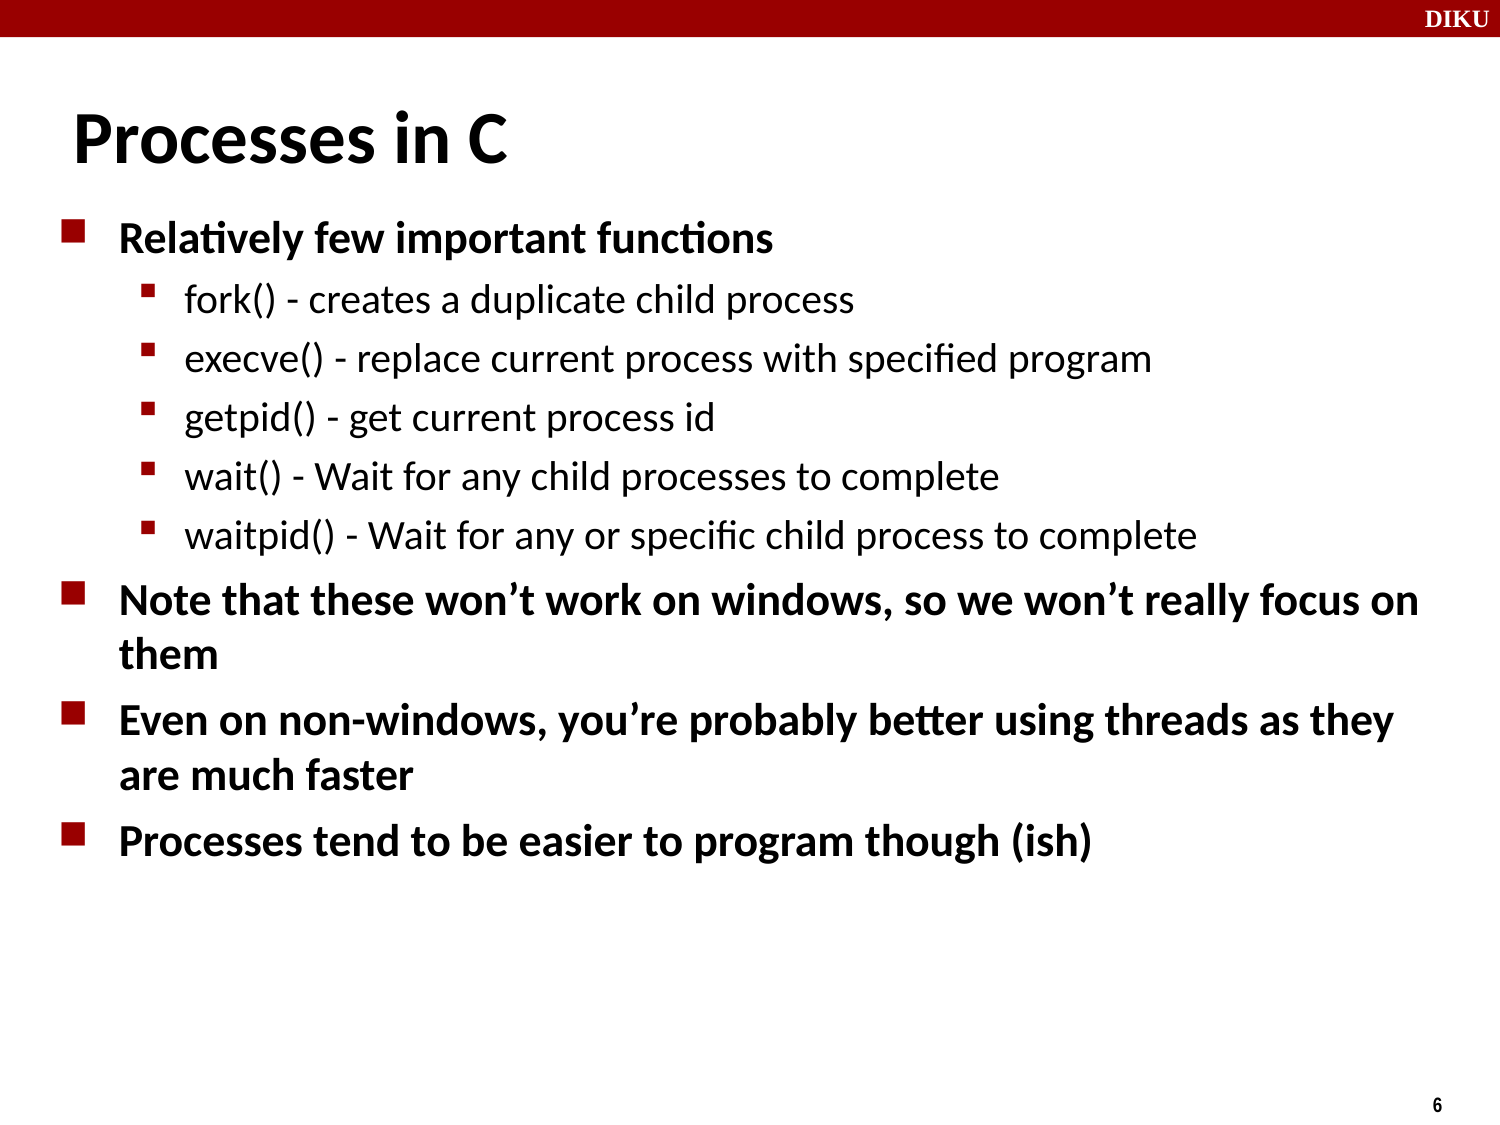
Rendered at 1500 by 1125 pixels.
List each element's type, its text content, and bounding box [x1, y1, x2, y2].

text_box Processes in C [58, 71, 1304, 197]
text_box Relatively few important functions fork() - creates a duplicate child process execve() - replace current process with specified program getpid() - get current process id wait() - Wait for any child processes to complete waitpid() - Wait for any or specific child process to complete Note that these won’t work on windows, so we won’t really focus on them Even on non-windows, you’re probably better using threads as they are much faster Processes tend to be easier to program though (ish) [47, 200, 1463, 1078]
